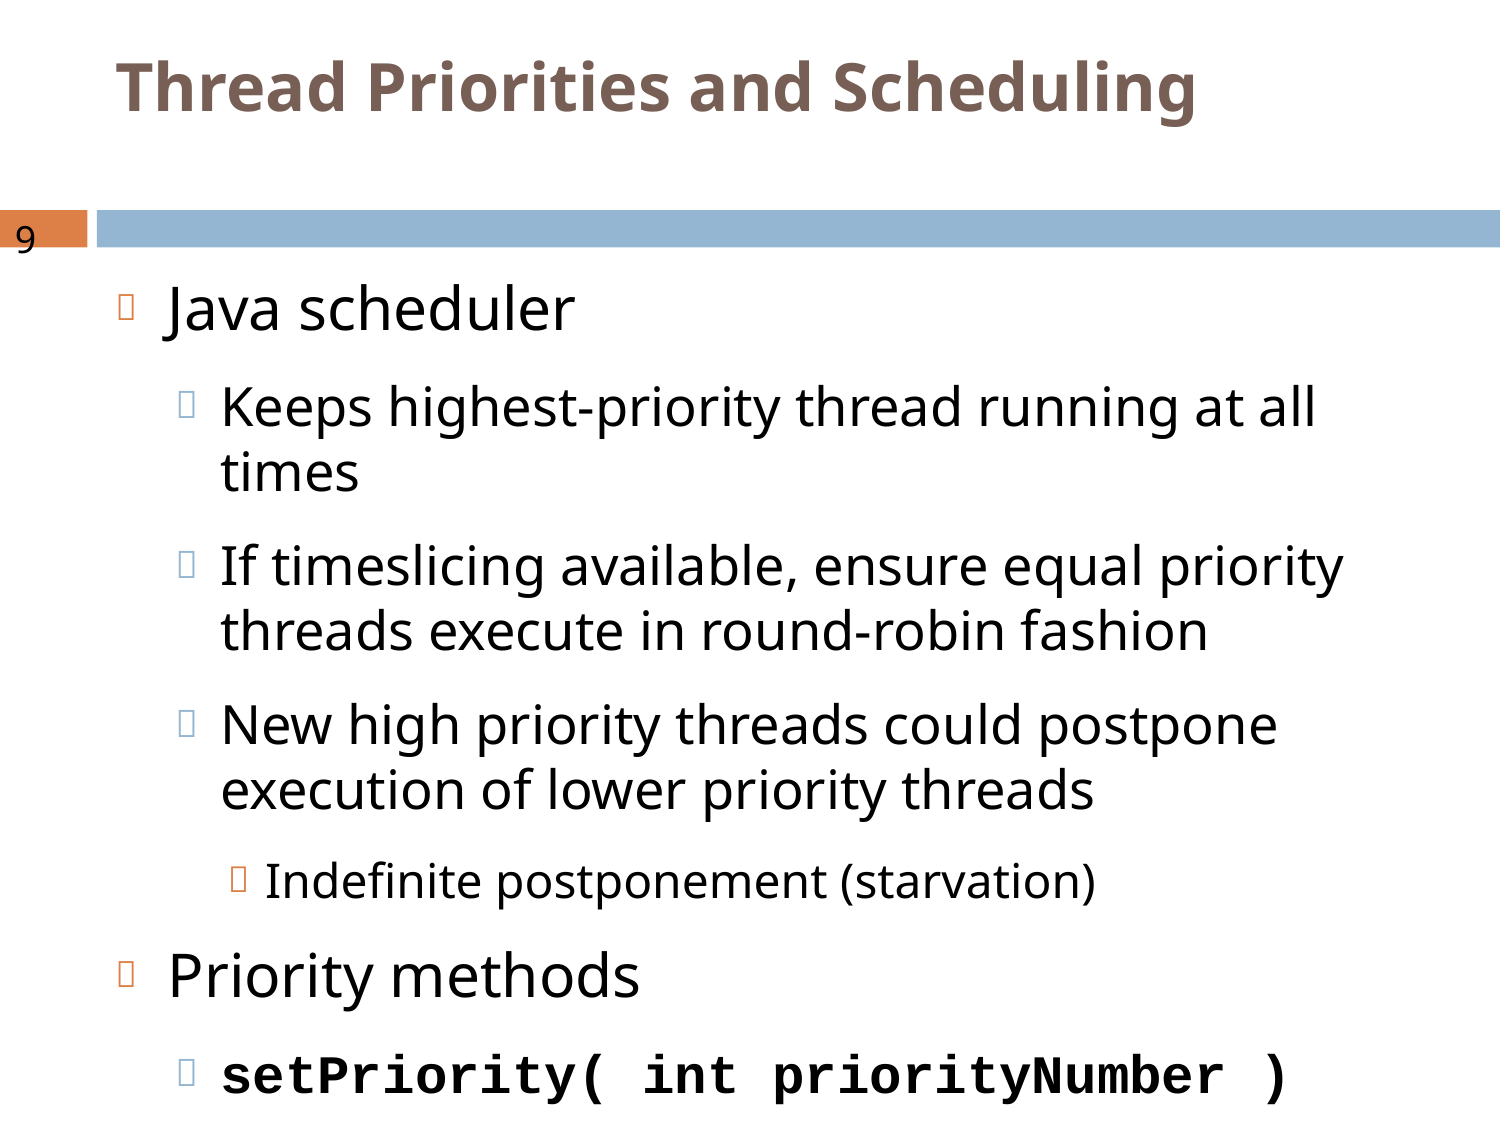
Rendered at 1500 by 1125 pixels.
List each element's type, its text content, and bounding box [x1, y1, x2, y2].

title Thread Priorities and Scheduling [100, 37, 1438, 200]
list Java scheduler Keeps highest-priority thread running at all times If timeslicing available, ensure equal priority threads execute in round-robin fashion New high priority threads could postpone execution of lower priority threads Indefinite postponement (starvation) Priority methods setPriority( int priorityNumber ) getPriority yield - thread yields processor to threads of equal priority Useful for non-timesliced systems, where threads run to completion [100, 262, 1438, 1000]
slide_number <number> [0, 208, 88, 249]
